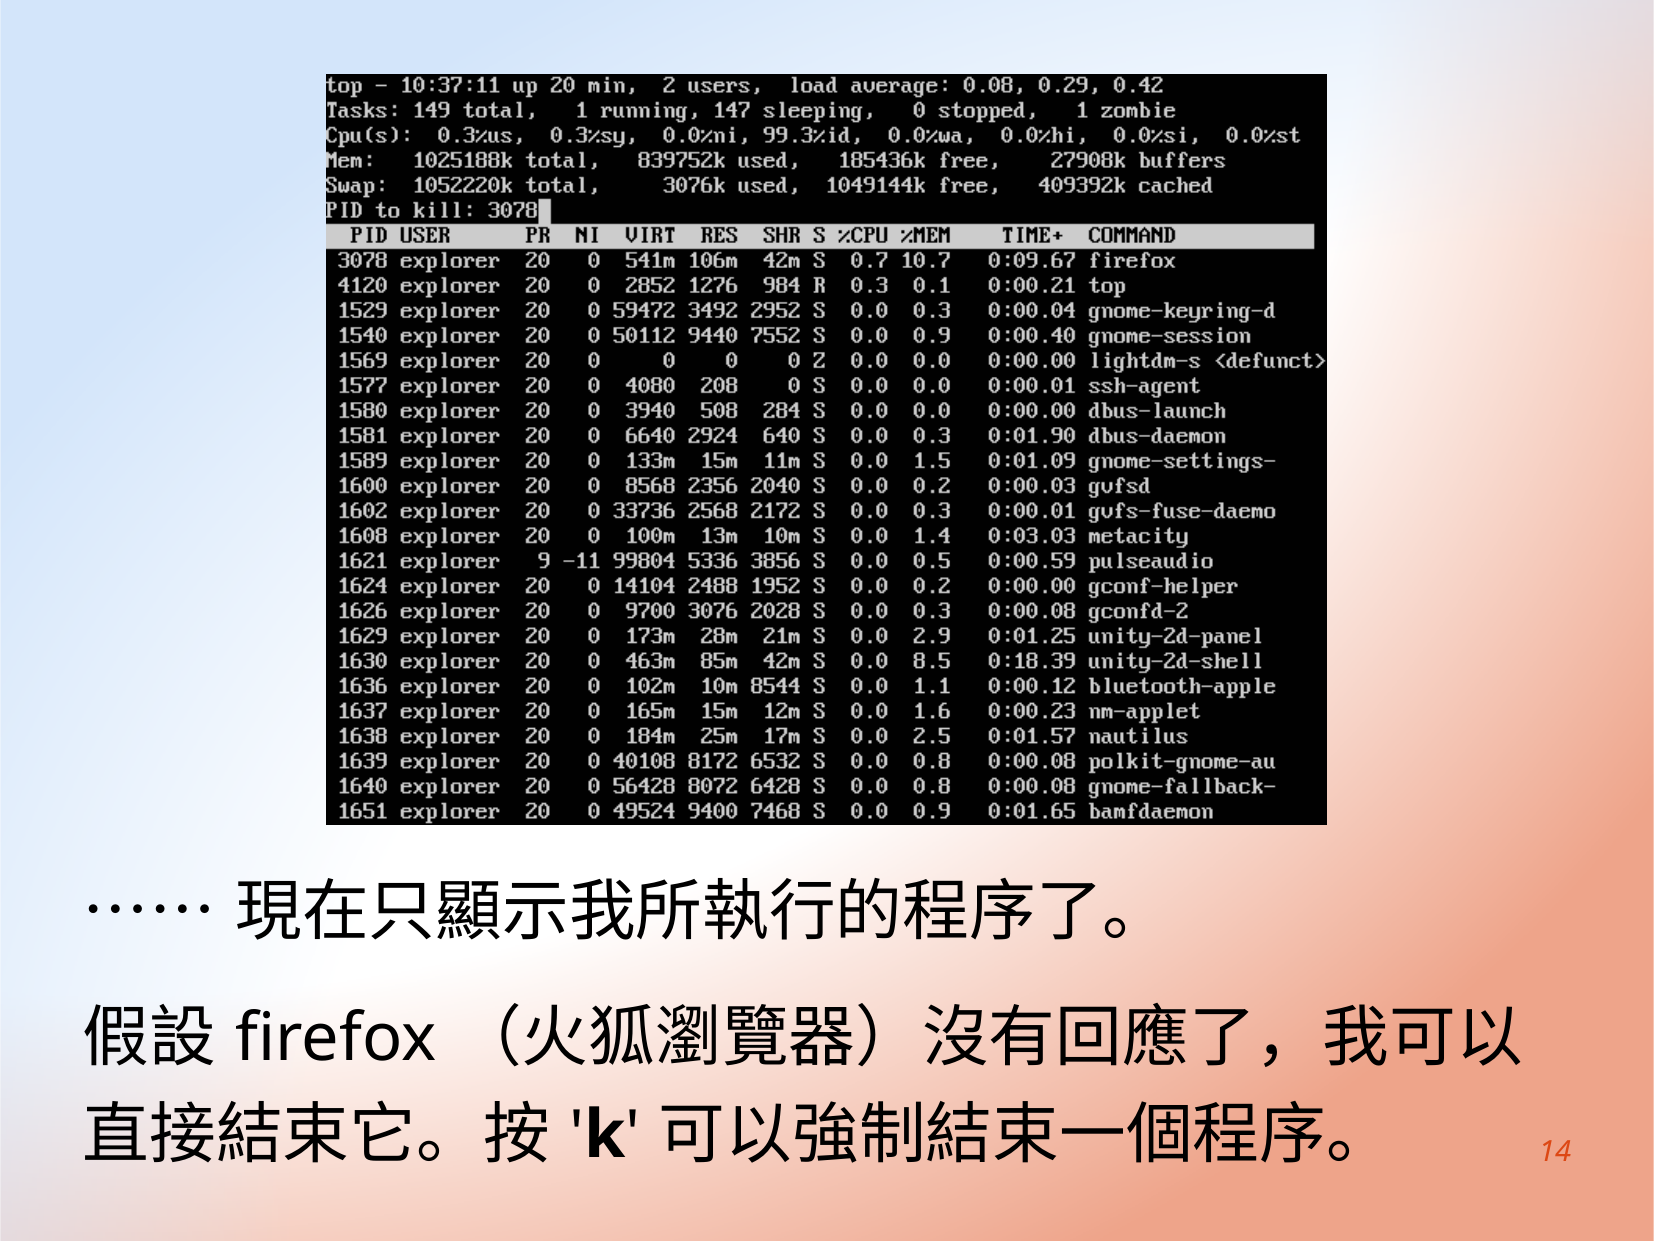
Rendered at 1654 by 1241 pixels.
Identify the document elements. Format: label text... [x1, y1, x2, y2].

picture [0, 0, 1654, 1241]
list ……現在只顯示我所執行的程序了。 假設firefox（火狐瀏覽器）沒有回應了，我可以直接結束它。按'k'可以強制結束一個程序。 [82, 857, 1571, 1201]
